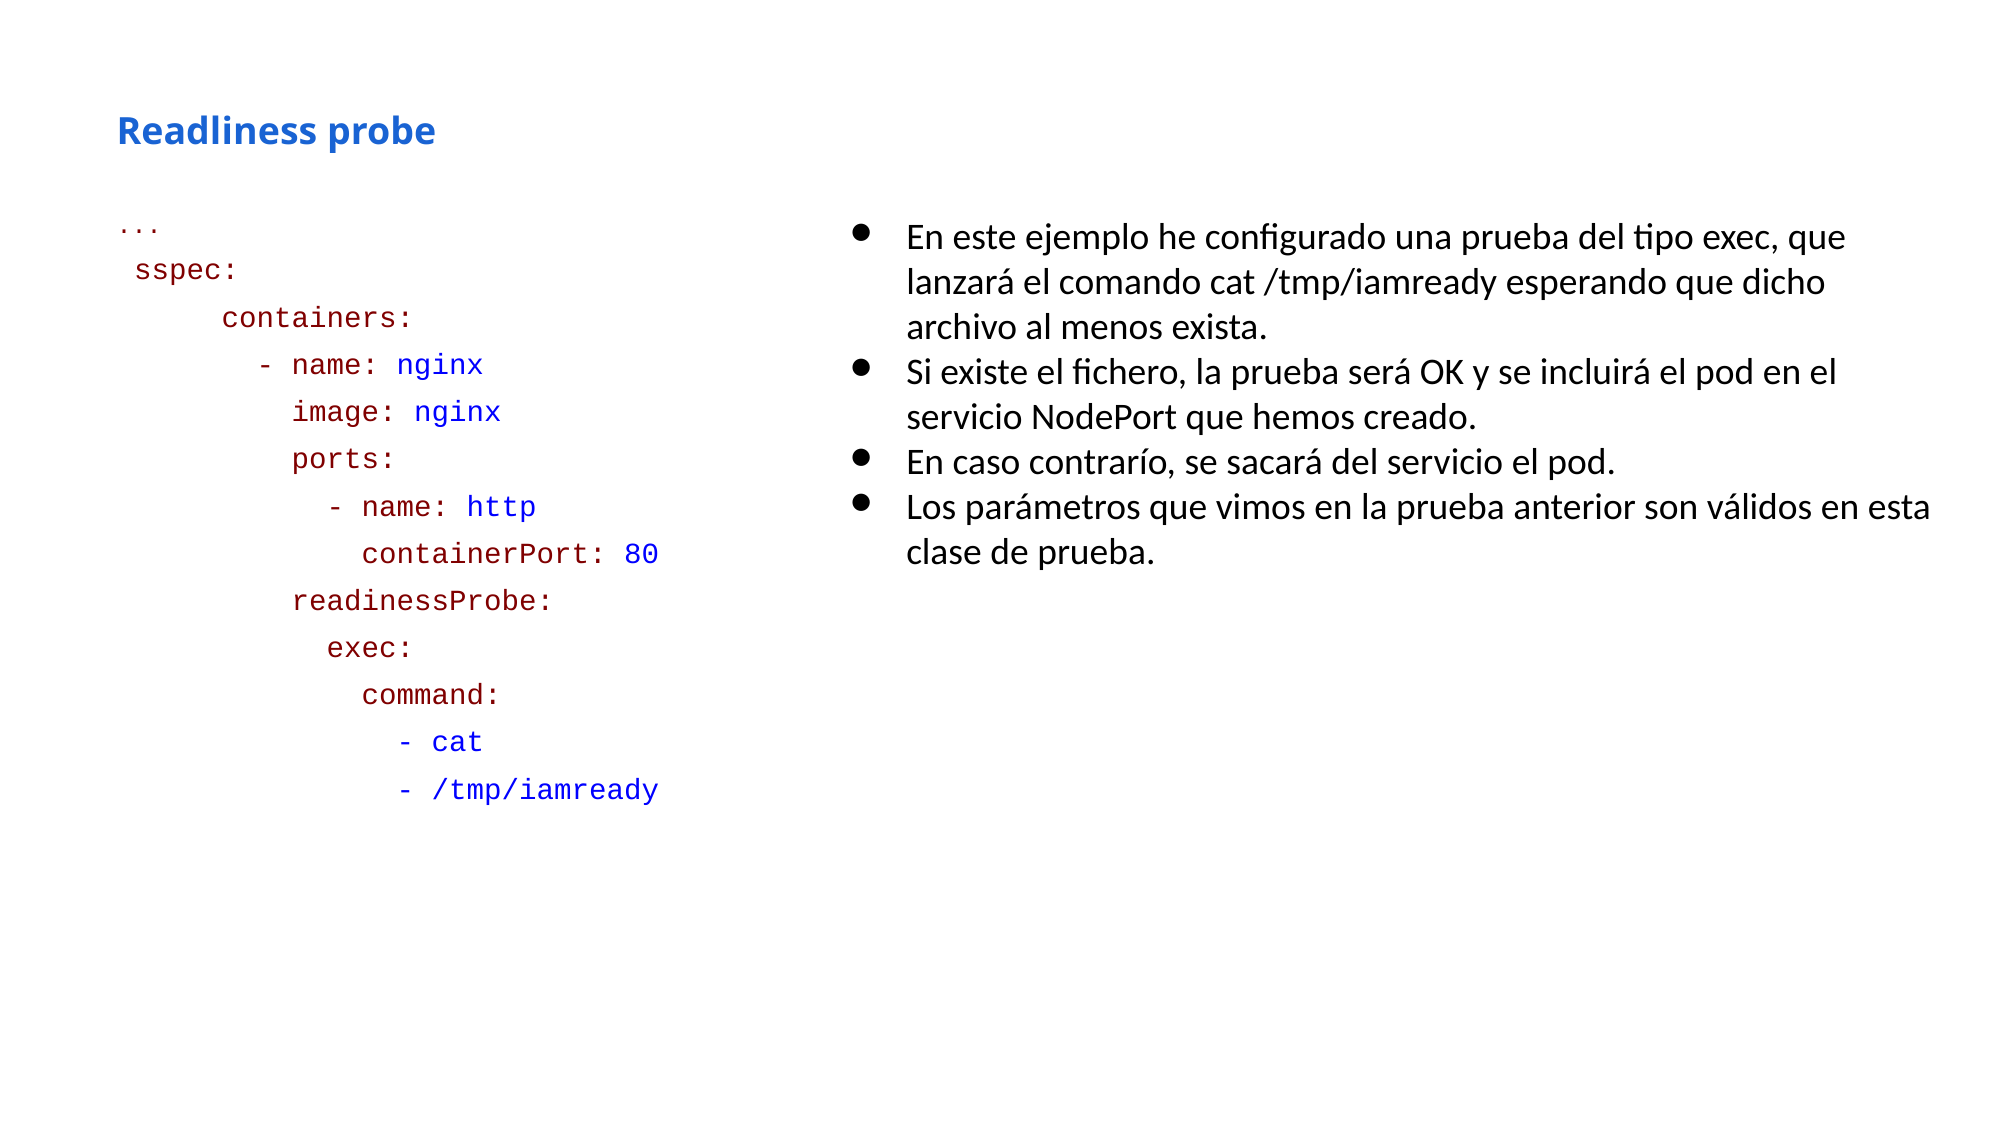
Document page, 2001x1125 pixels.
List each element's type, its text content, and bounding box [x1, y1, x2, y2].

text_box Readliness probe [101, 100, 679, 160]
text_box En este ejemplo he configurado una prueba del tipo exec, que lanzará el comando cat /tmp/iamready esperando que dicho archivo al menos exista. Si existe el fichero, la prueba será OK y se incluirá el pod en el servicio NodePort que hemos creado. En caso contrarío, se sacará del servicio el pod. Los parámetros que vimos en la prueba anterior son válidos en esta clase de prueba. [816, 196, 1960, 1025]
text_box ... sspec: containers: - name: nginx image: nginx ports: - name: http containerPort: 80 readinessProbe: exec: command: - cat - /tmp/iamready [101, 190, 1977, 403]
